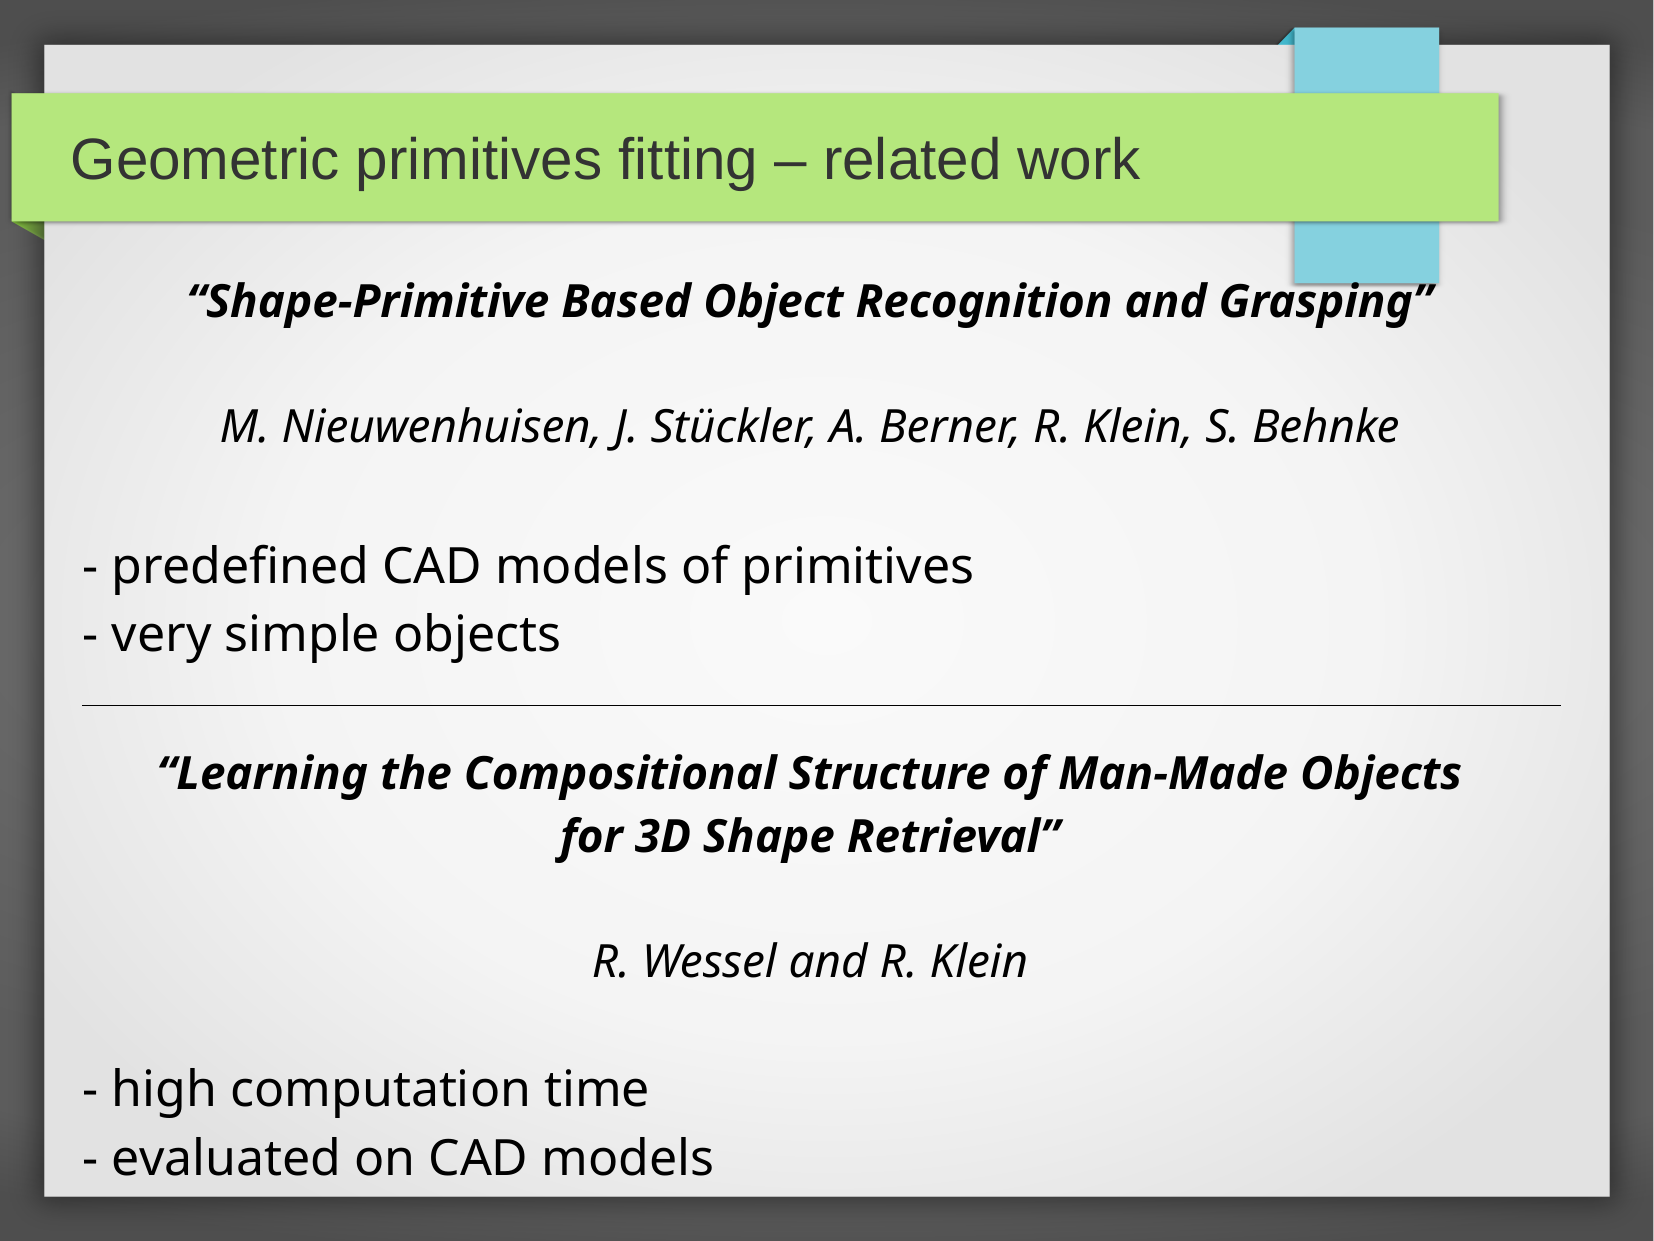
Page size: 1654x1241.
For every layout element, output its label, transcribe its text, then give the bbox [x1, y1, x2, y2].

subtitle “Shape-Primitive Based Object Recognition and Grasping” M. Nieuwenhuisen, J. Stückler, A. Berner, R. Klein, S. Behnke - predefined CAD models of primitives - very simple objects “Learning the Compositional Structure of Man-Made Objects for 3D Shape Retrieval” R. Wessel and R. Klein - high computation time - evaluated on CAD models [82, 706, 1538, 1235]
title Geometric primitives fitting – related work [70, 106, 1229, 213]
subtitle “Shape-Primitive Based Object Recognition and Grasping” M. Nieuwenhuisen, J. Stückler, A. Berner, R. Klein, S. Behnke - predefined CAD models of primitives - very simple objects “Learning the Compositional Structure of Man-Made Objects for 3D Shape Retrieval” R. Wessel and R. Klein - high computation time - evaluated on CAD models [82, 172, 1538, 705]
picture [0, 0, 1654, 1241]
